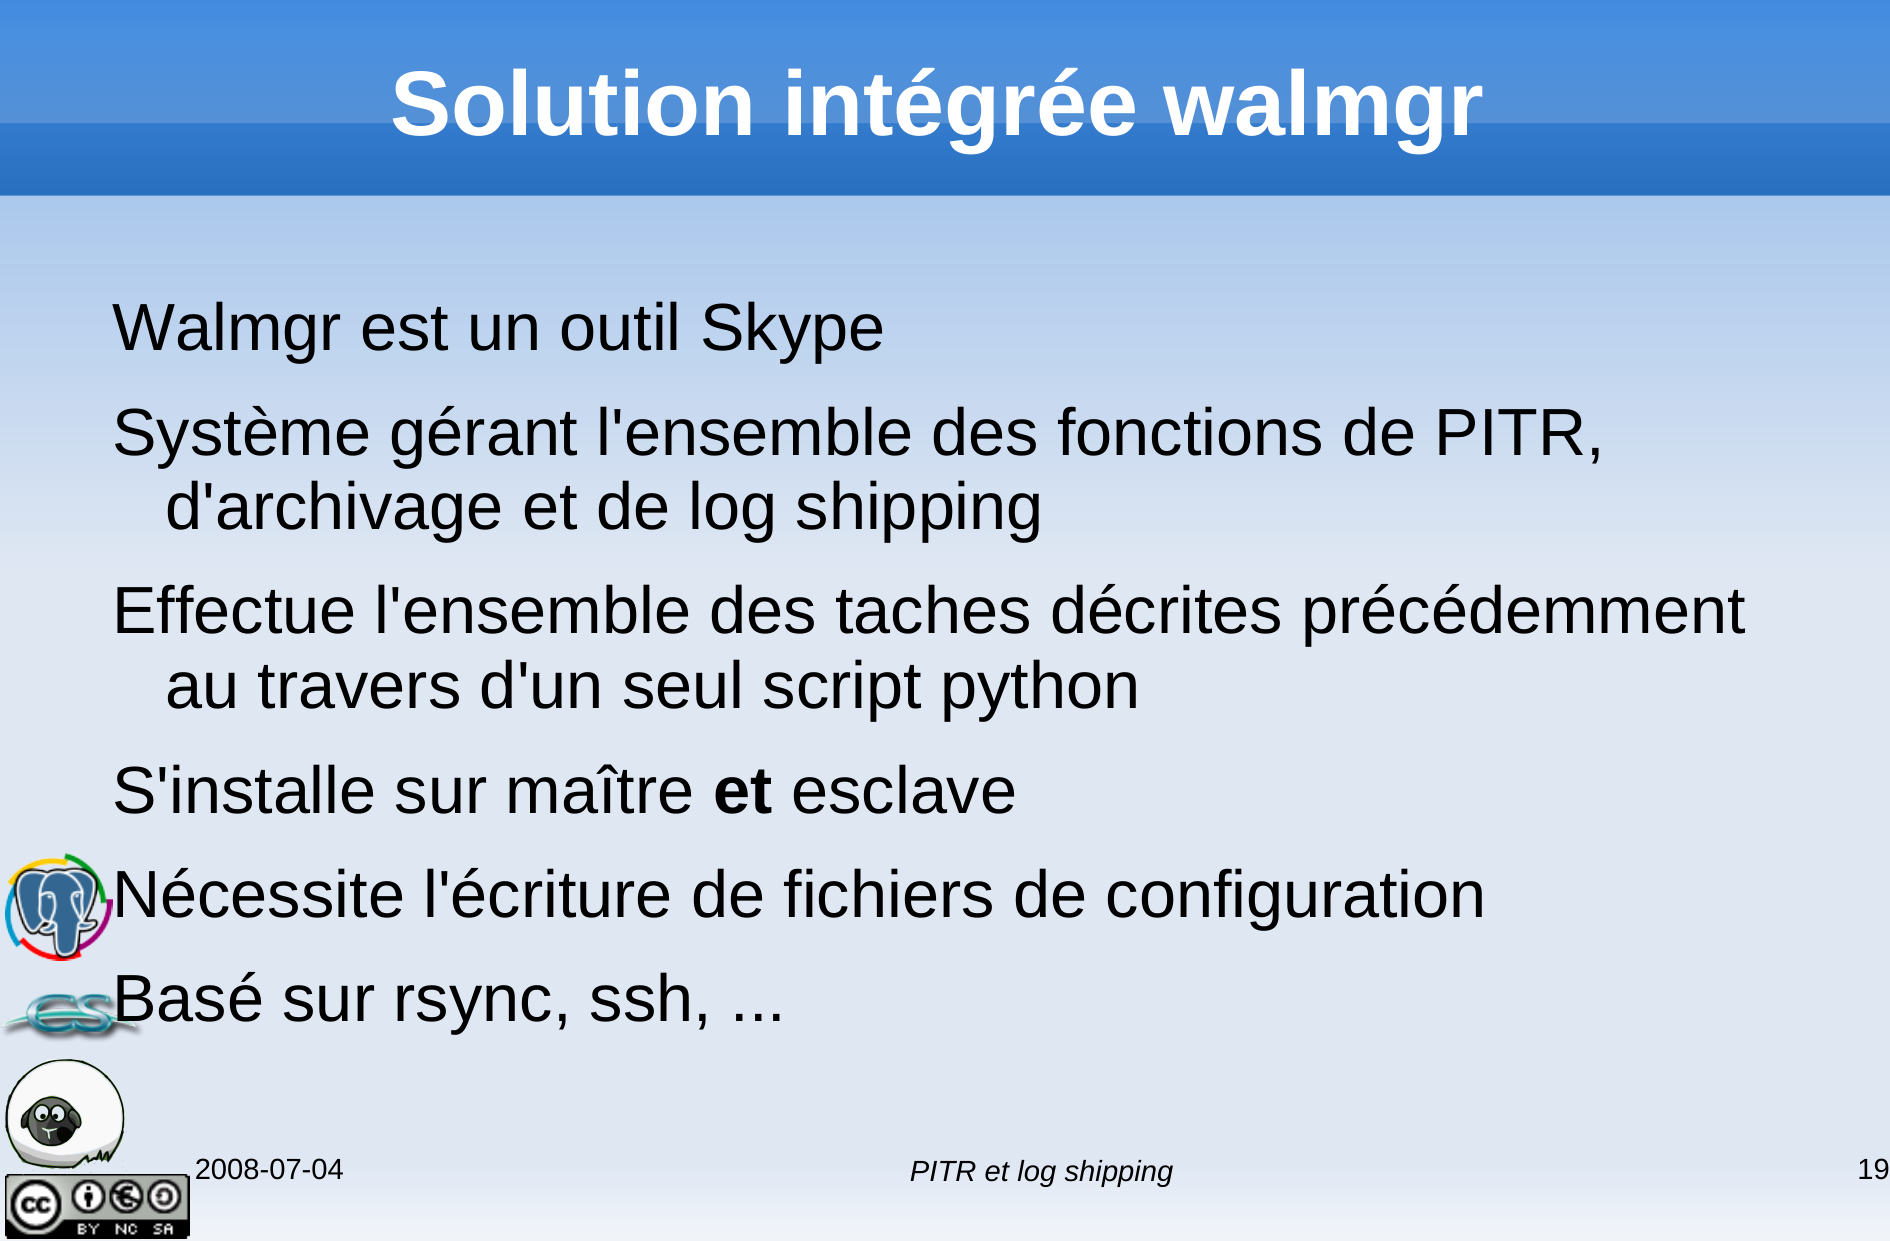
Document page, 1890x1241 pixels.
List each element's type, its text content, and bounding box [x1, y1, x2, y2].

picture [0, 0, 1890, 1241]
list Walmgr est un outil Skype Système gérant l'ensemble des fonctions de PITR, d'archivage et de log shipping Effectue l'ensemble des taches décrites précédemment au travers d'un seul script python S'installe sur maître et esclave Nécessite l'écriture de fichiers de configuration Basé sur rsync, ssh, ... [94, 290, 1796, 1109]
title Solution intégrée walmgr [87, 0, 1789, 208]
